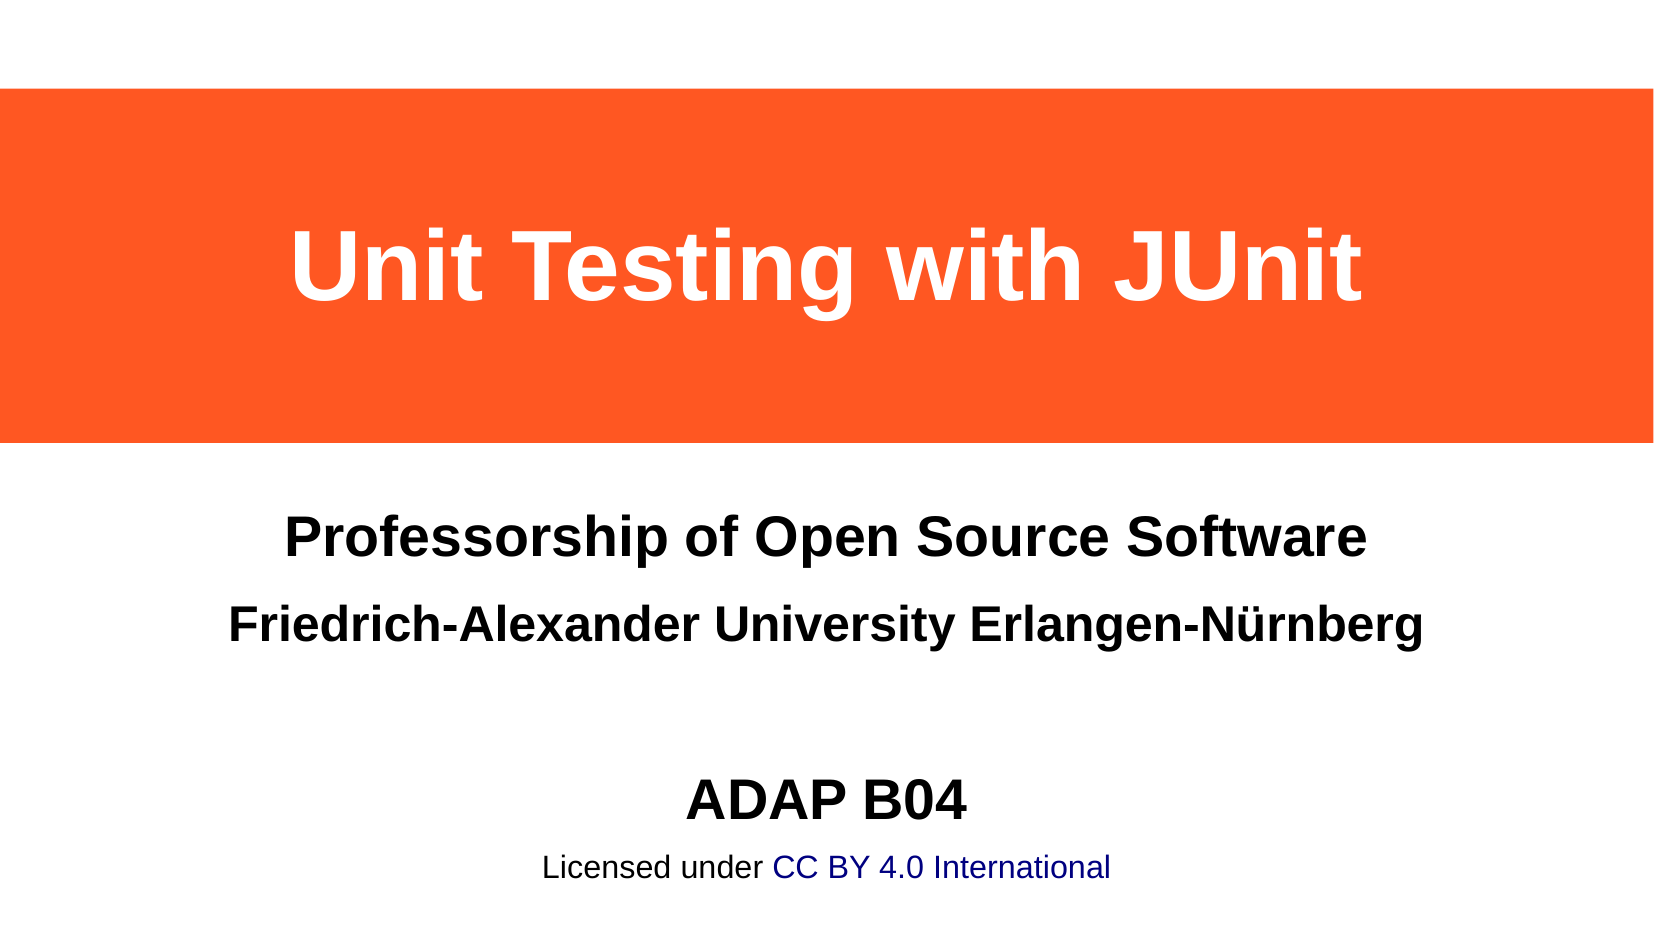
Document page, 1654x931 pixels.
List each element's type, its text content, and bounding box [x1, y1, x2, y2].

title Unit Testing with JUnit [0, 88, 1654, 443]
subtitle Professorship of Open Source Software Friedrich-Alexander University Erlangen-Nürnberg ADAP B04 Licensed under CC BY 4.0 International [29, 472, 1625, 886]
